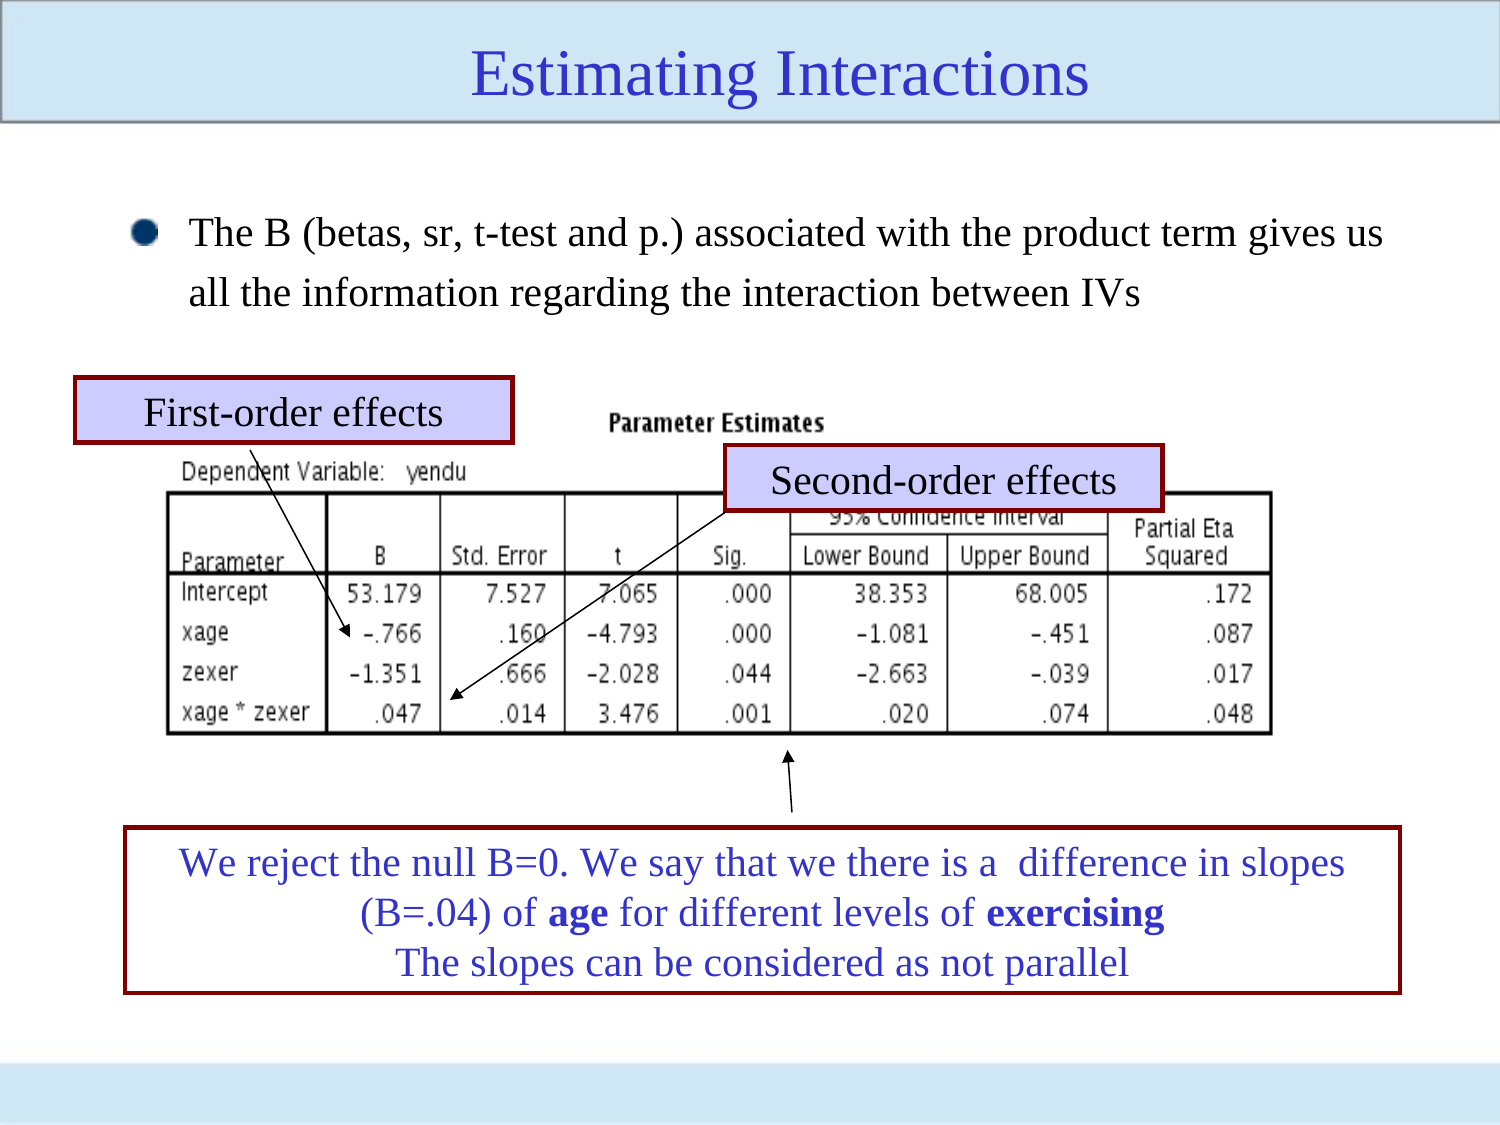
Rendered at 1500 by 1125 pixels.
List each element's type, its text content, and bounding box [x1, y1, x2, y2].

text_box Second-order effects [725, 444, 1163, 511]
picture [0, 0, 1500, 1125]
text_box We reject the null B=0. We say that we there is a difference in slopes (B=.04) of age for different levels of exercising The slopes can be considered as not parallel [125, 827, 1401, 993]
text_box First-order effects [75, 377, 513, 443]
title Estimating Interactions [249, 21, 1313, 117]
text_box The B (betas, sr, t-test and p.) associated with the product term gives us all the information regarding the interaction between IVs [112, 187, 1413, 323]
